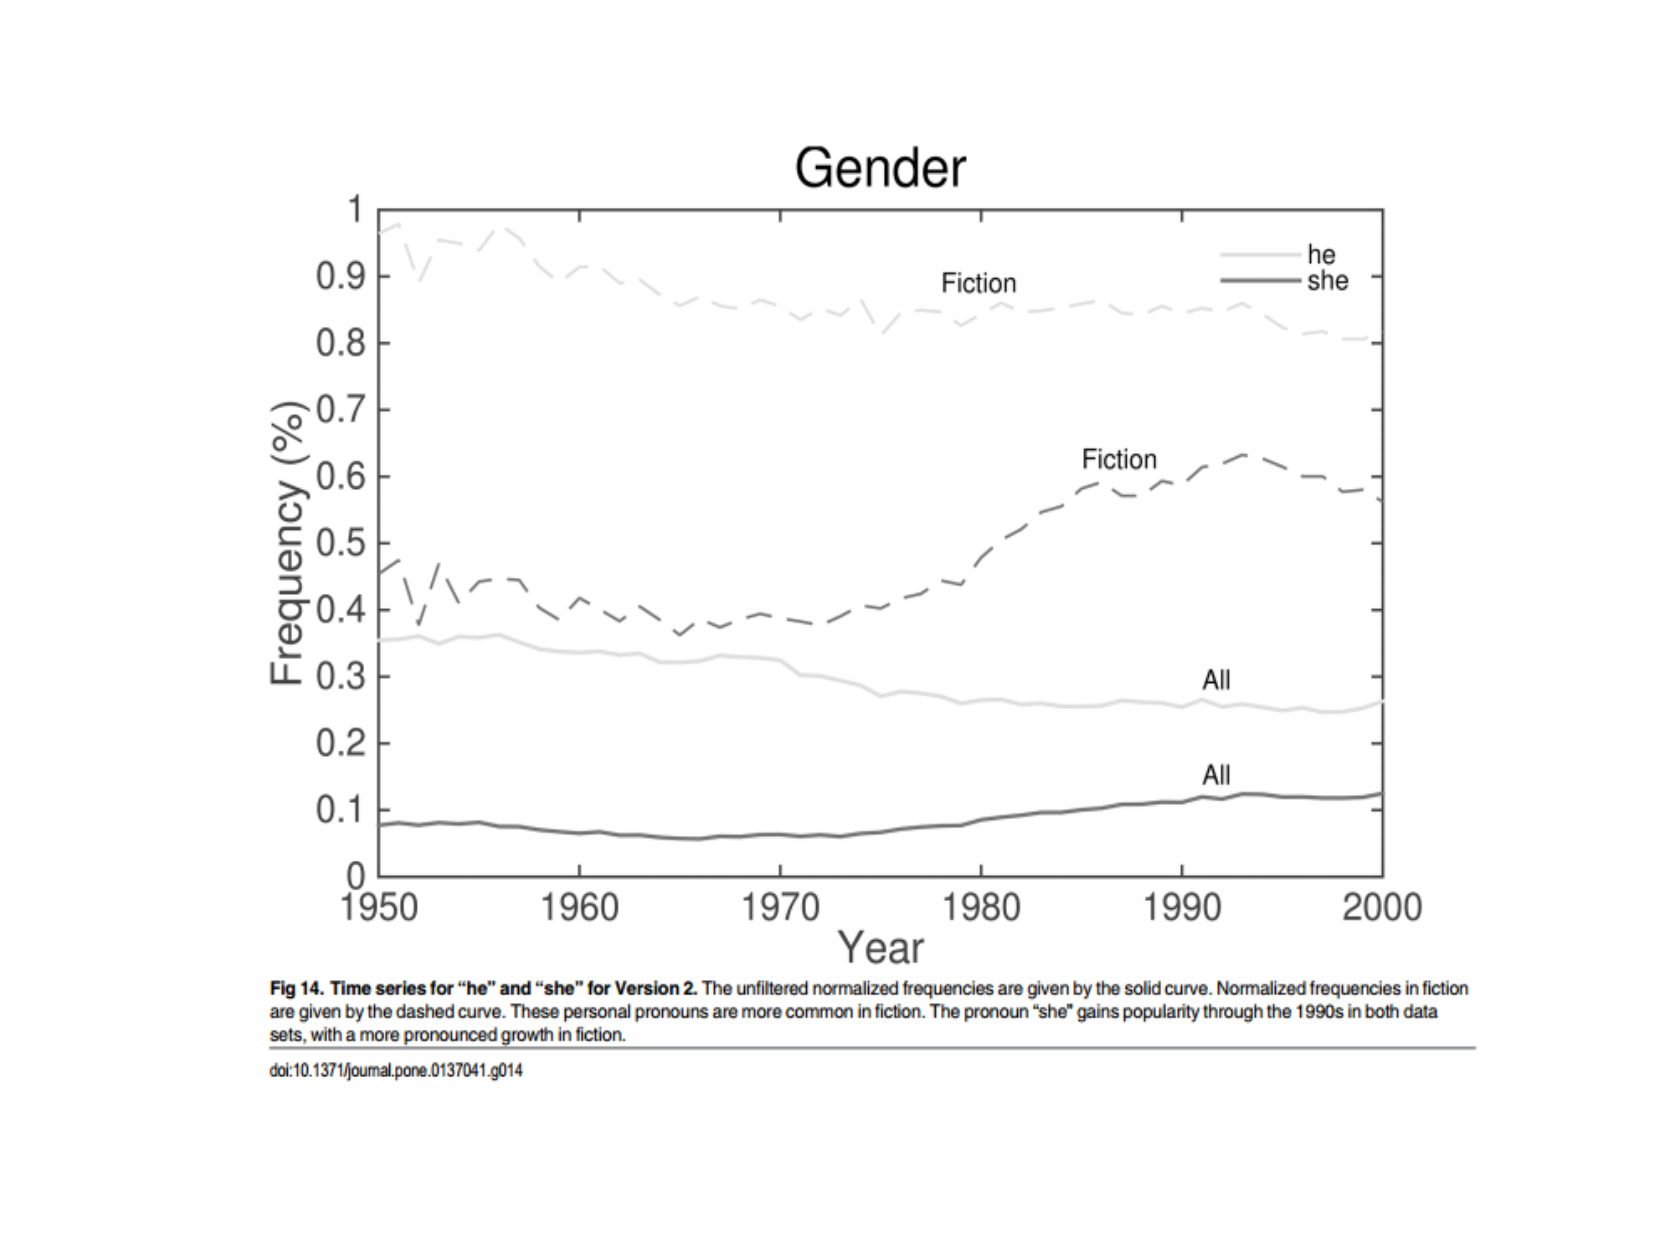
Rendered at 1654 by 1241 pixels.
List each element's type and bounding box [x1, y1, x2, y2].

picture [230, 134, 1516, 1093]
